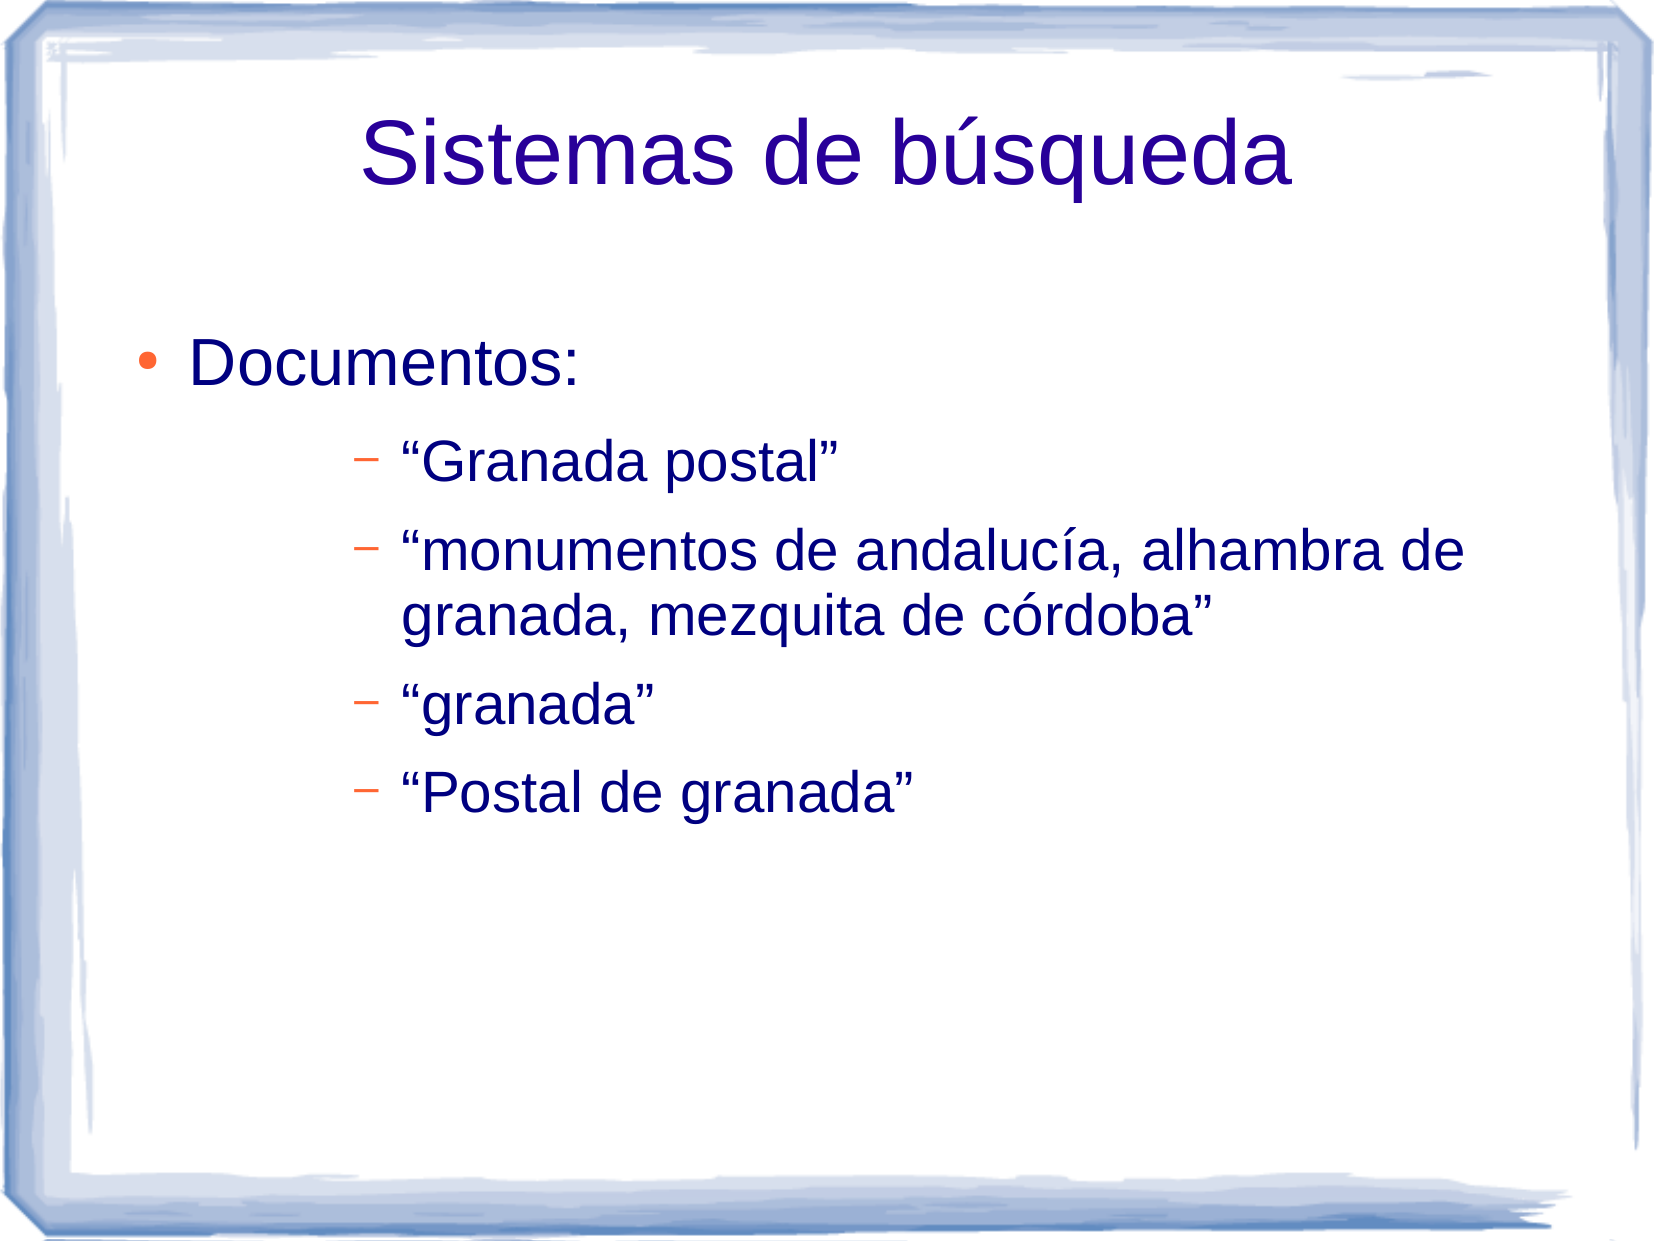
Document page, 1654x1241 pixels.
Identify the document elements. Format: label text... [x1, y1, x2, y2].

list Documentos: “Granada postal” “monumentos de andalucía, alhambra de granada, mezquita de córdoba” “granada” “Postal de granada” [118, 324, 1571, 1045]
title Sistemas de búsqueda [82, 49, 1571, 257]
picture [0, 0, 1654, 1241]
